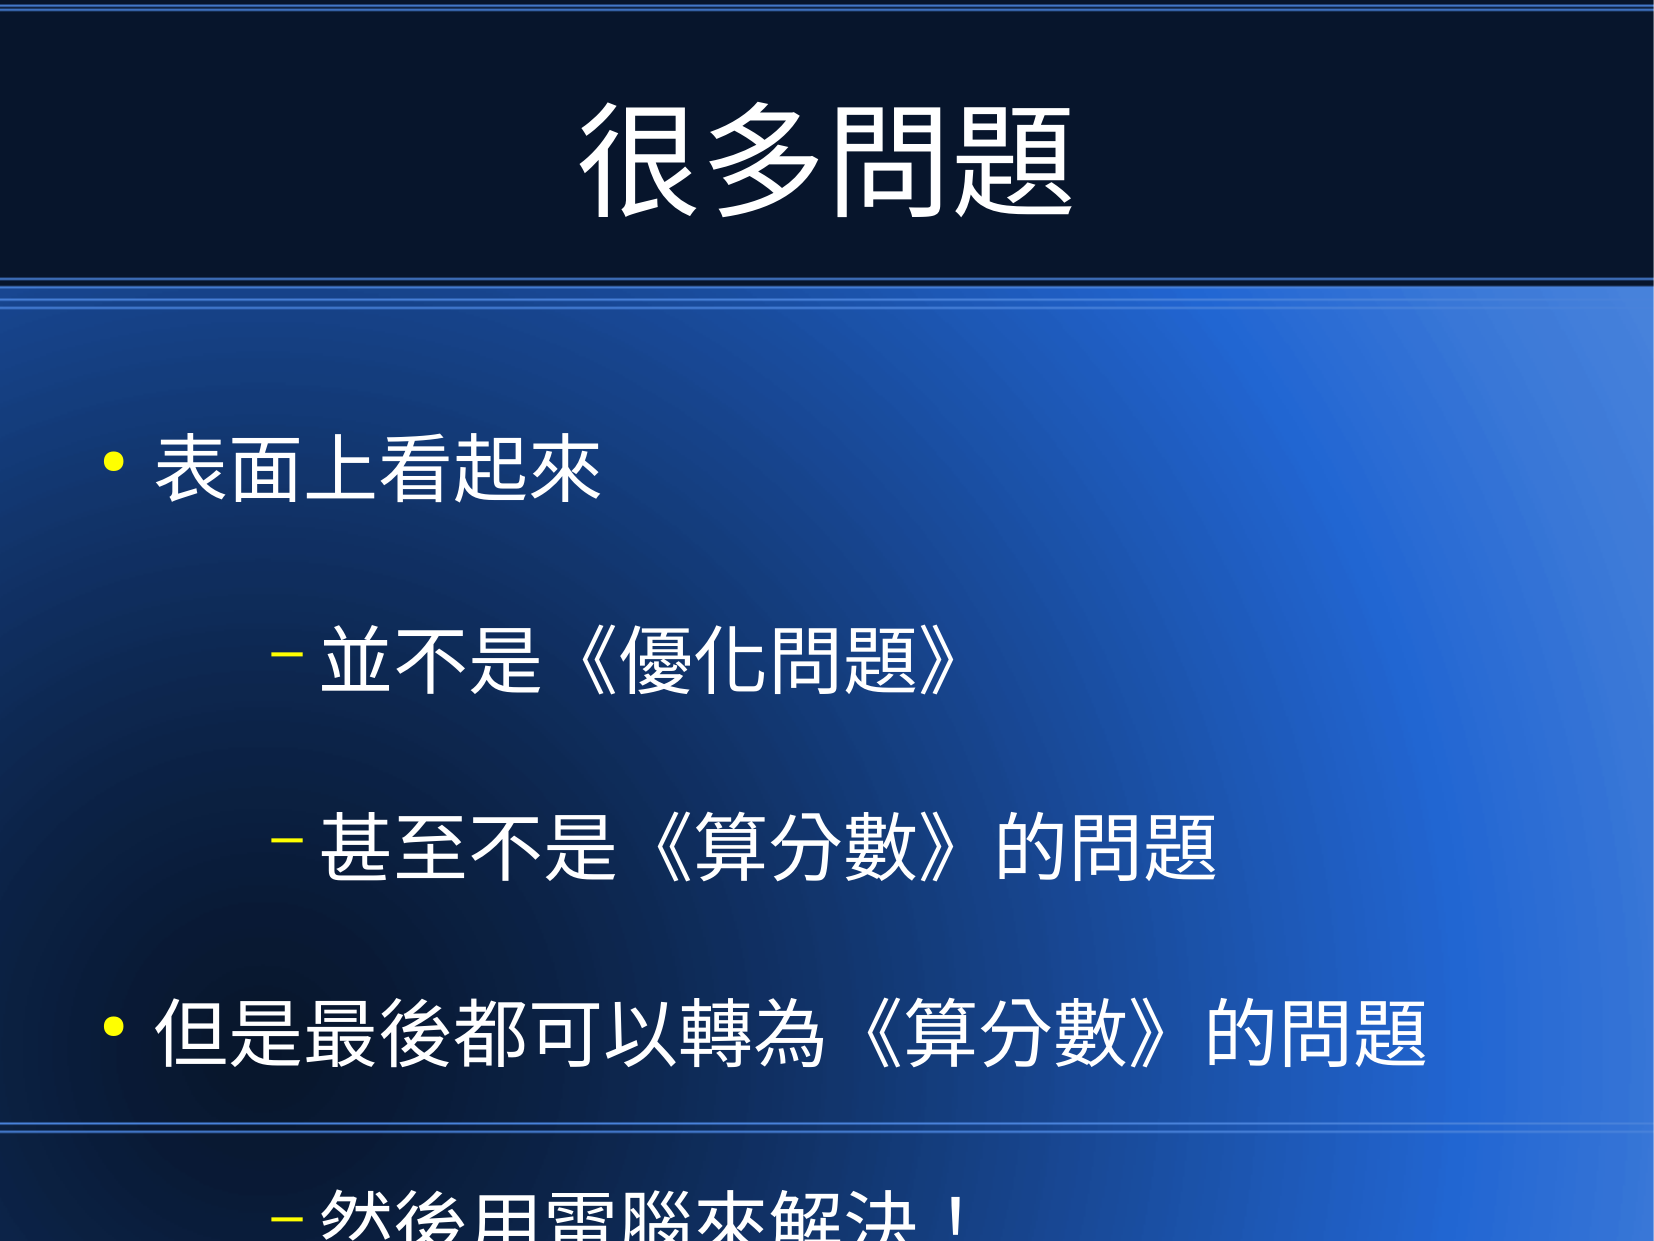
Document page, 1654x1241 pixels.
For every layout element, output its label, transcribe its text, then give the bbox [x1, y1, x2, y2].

list 表面上看起來 並不是《優化問題》 甚至不是《算分數》的問題 但是最後都可以轉為《算分數》的問題 然後用電腦來解決！ [82, 355, 1571, 1241]
title 很多問題 [82, 49, 1571, 257]
picture [0, 0, 1654, 1241]
